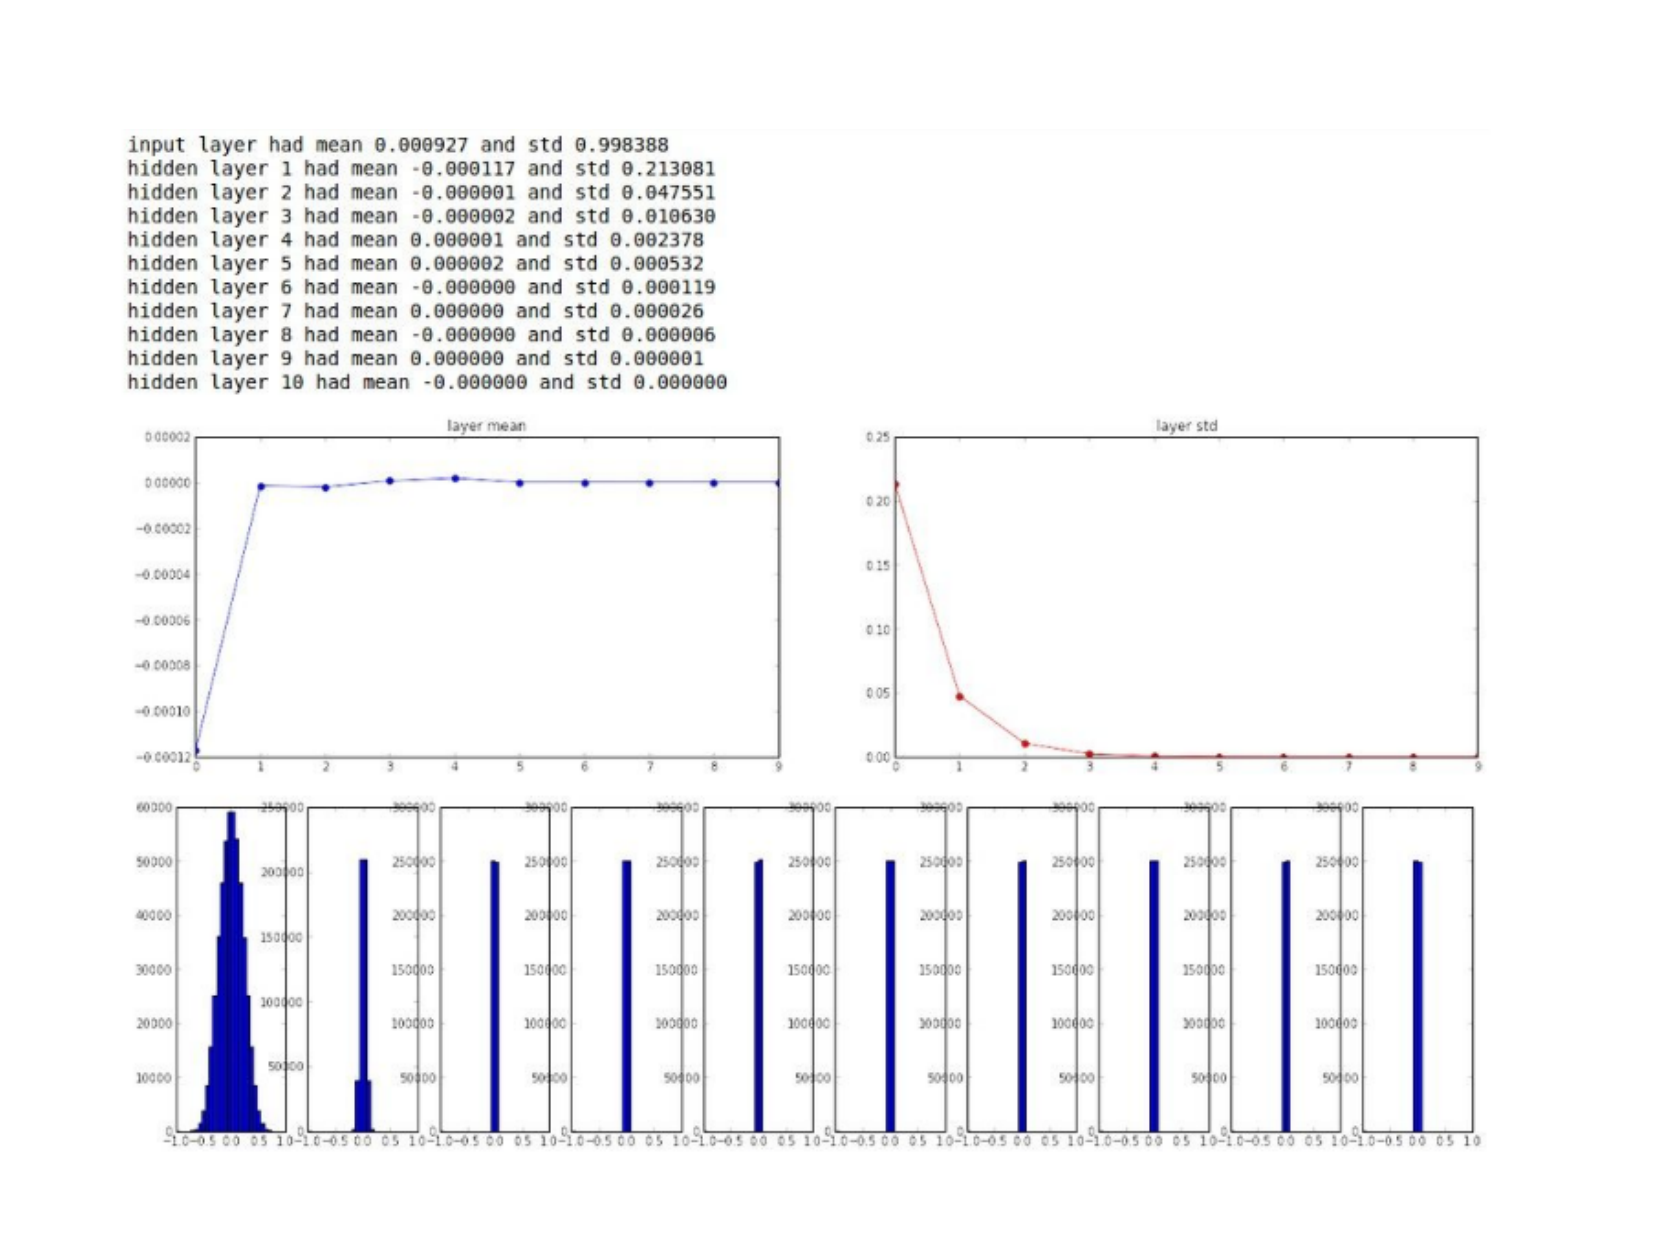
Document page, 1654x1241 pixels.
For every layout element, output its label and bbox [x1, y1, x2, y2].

picture [117, 129, 1571, 1170]
